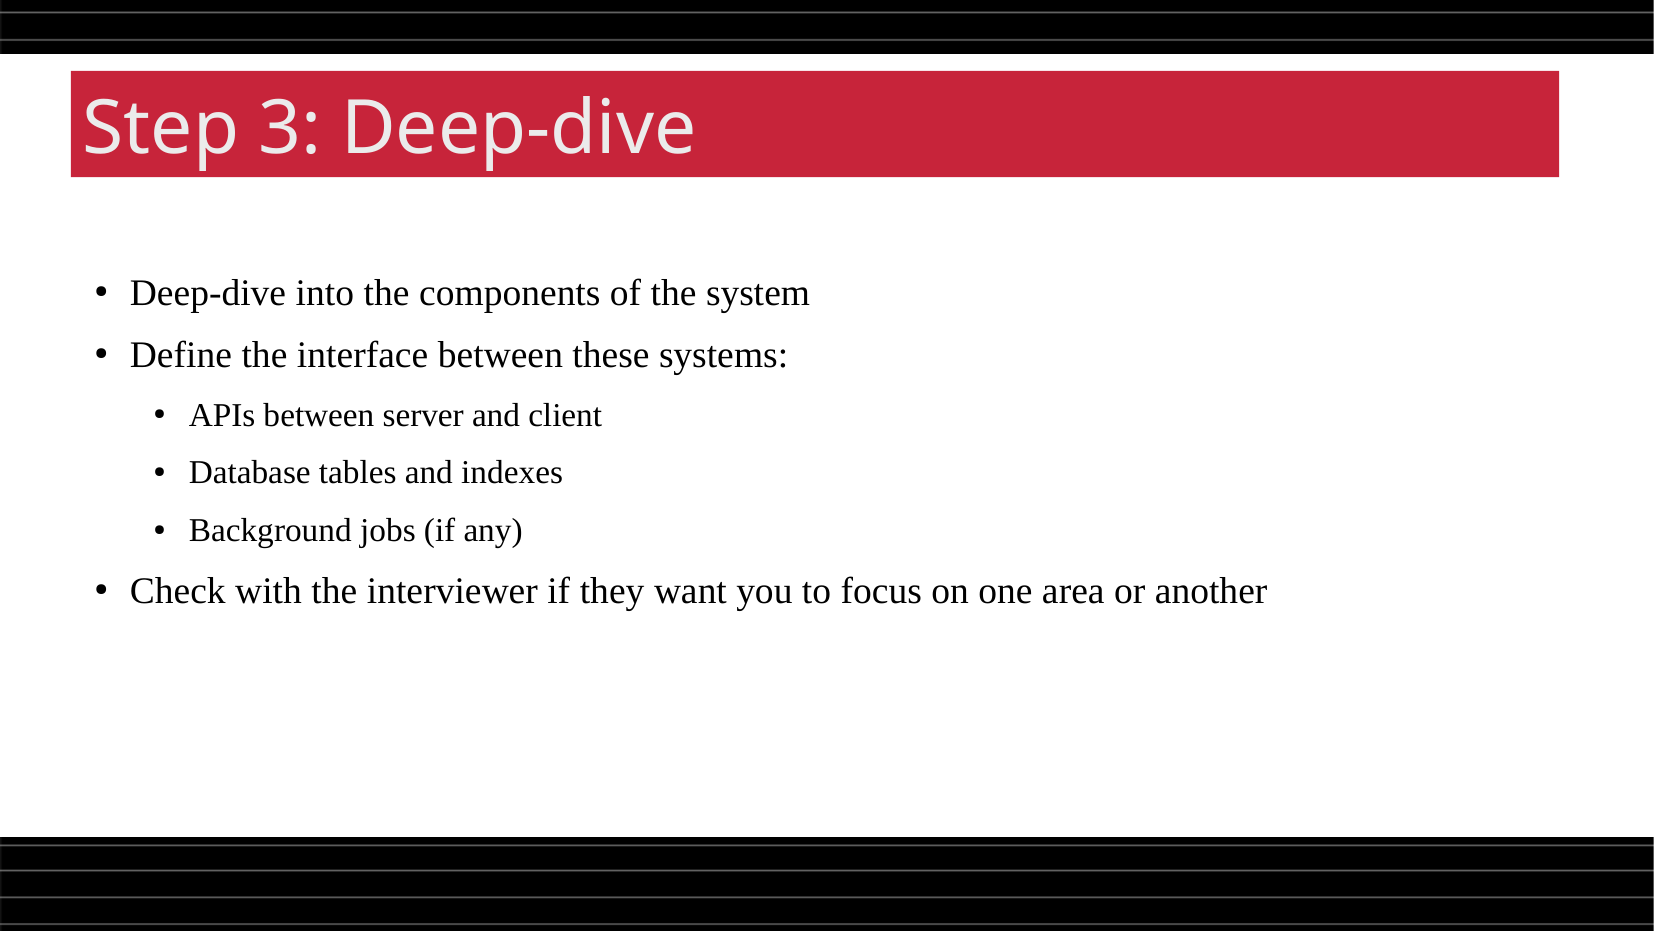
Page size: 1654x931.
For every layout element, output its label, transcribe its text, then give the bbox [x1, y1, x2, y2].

picture [0, 0, 1654, 54]
subtitle Deep-dive into the components of the system Define the interface between these systems: APIs between server and client Database tables and indexes Background jobs (if any) Check with the interviewer if they want you to focus on one area or another [94, 271, 1524, 697]
picture [0, 837, 1654, 931]
title Step 3: Deep-dive [70, 70, 1560, 178]
